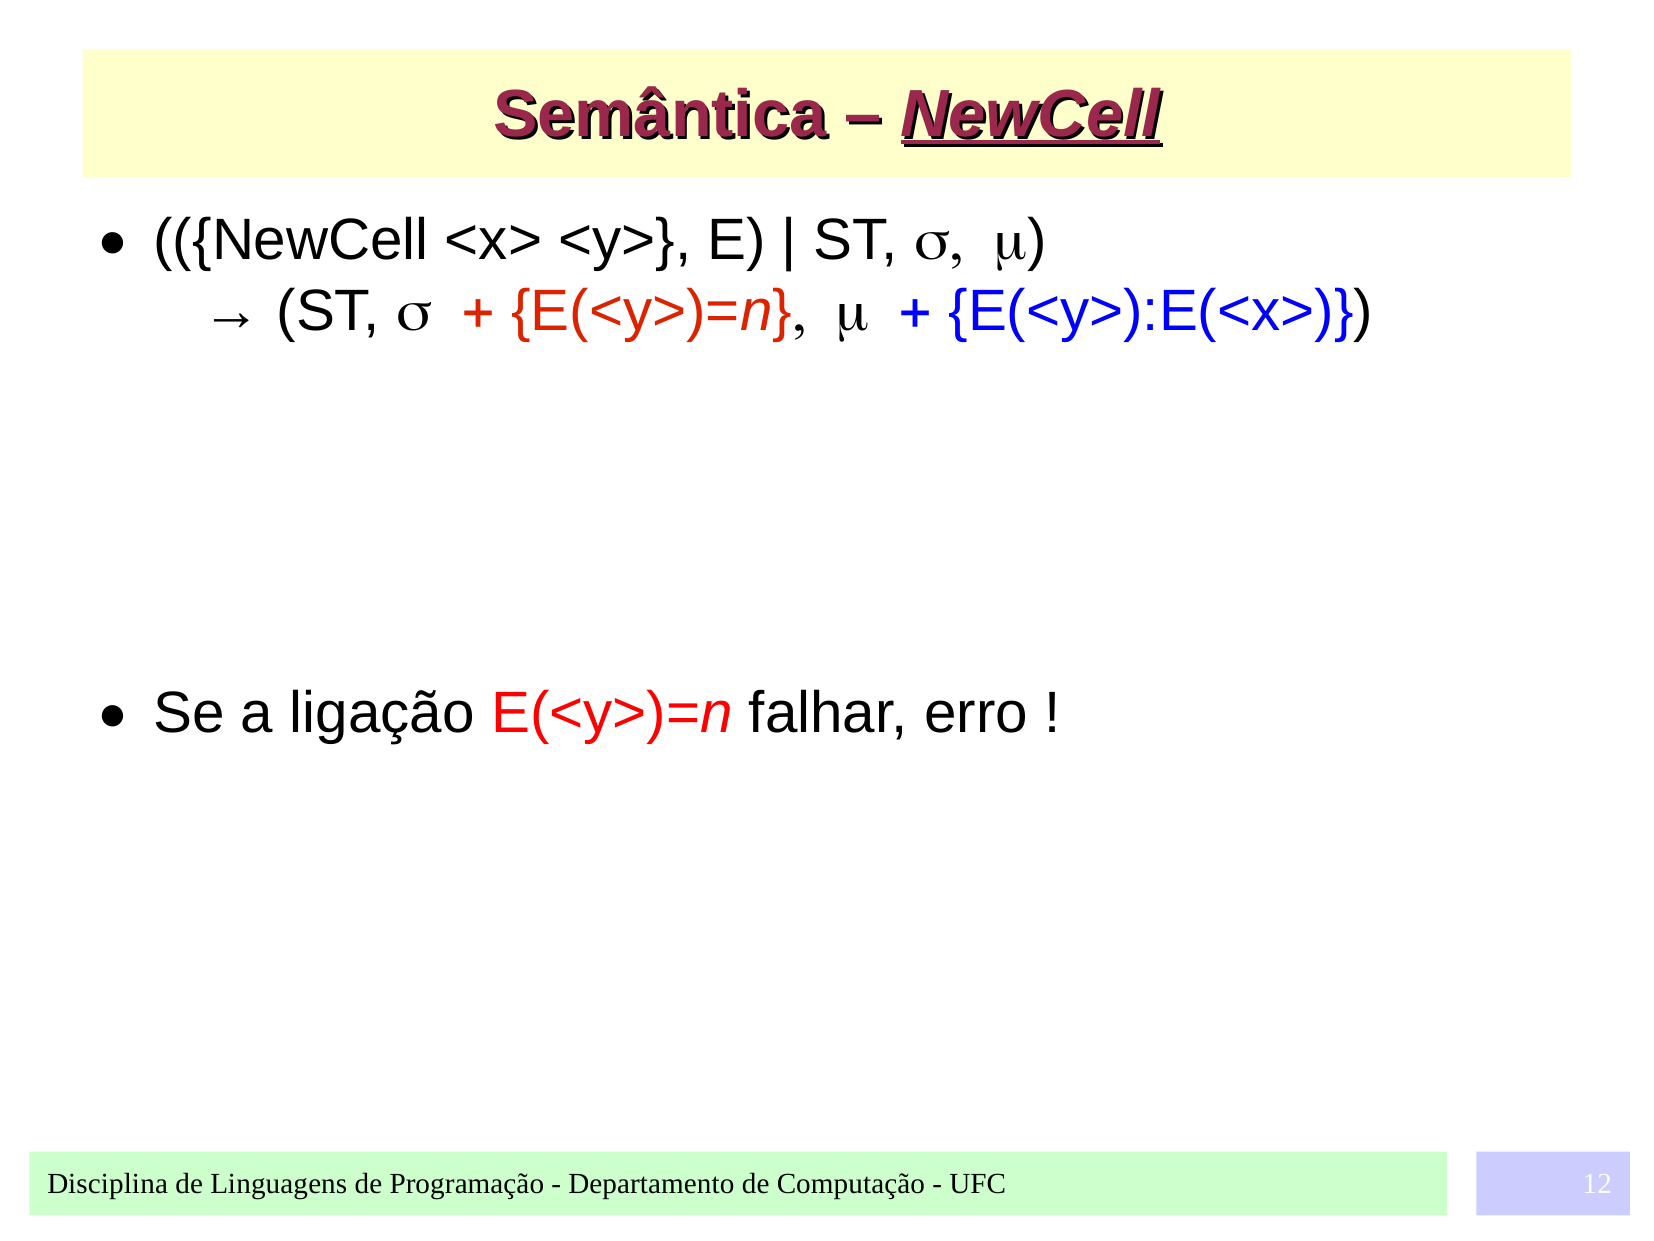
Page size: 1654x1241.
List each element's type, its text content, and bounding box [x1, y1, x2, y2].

list (({NewCell <x> <y>}, E) | ST, , ) → (ST,  + {E(<y>)=n},  + {E(<y>):E(<x>)}) Se a ligação E(<y>)=n falhar, erro ! [82, 206, 1571, 1137]
title Semântica – NewCell [82, 49, 1571, 178]
